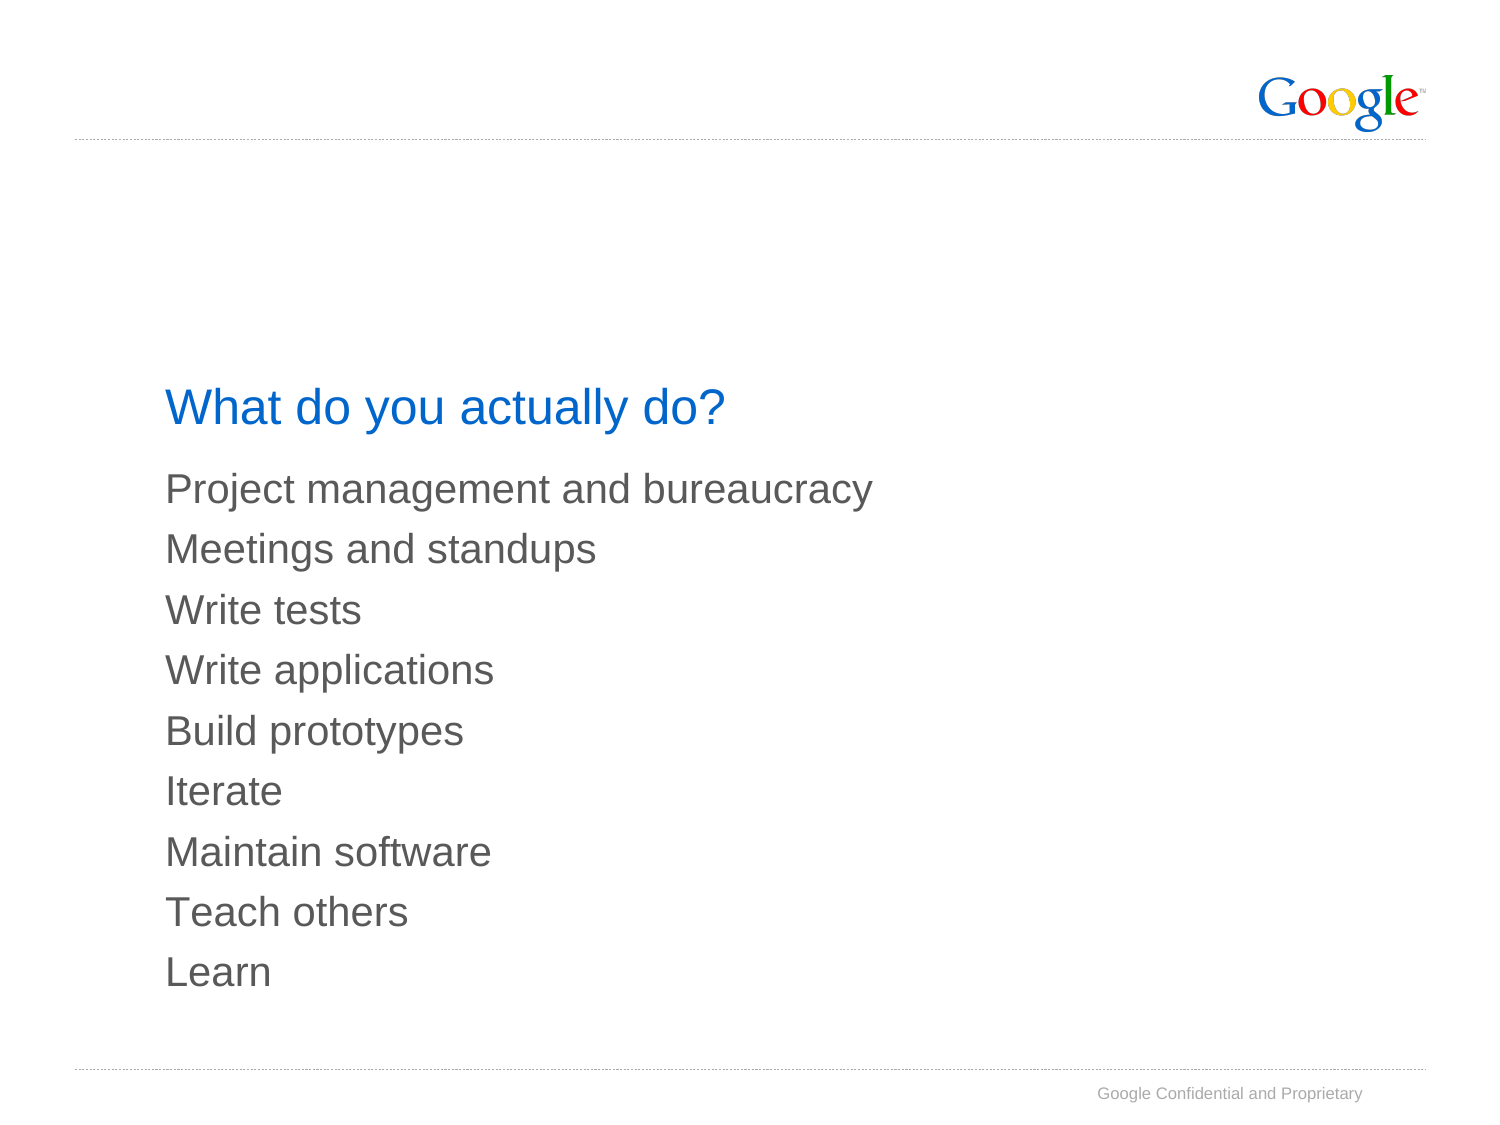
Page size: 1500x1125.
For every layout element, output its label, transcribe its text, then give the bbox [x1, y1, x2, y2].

picture [1259, 75, 1426, 132]
title What do you actually do? [150, 253, 1351, 443]
list Project management and bureaucracy Meetings and standups Write tests Write applications Build prototypes Iterate Maintain software Teach others Learn [150, 454, 1351, 1064]
